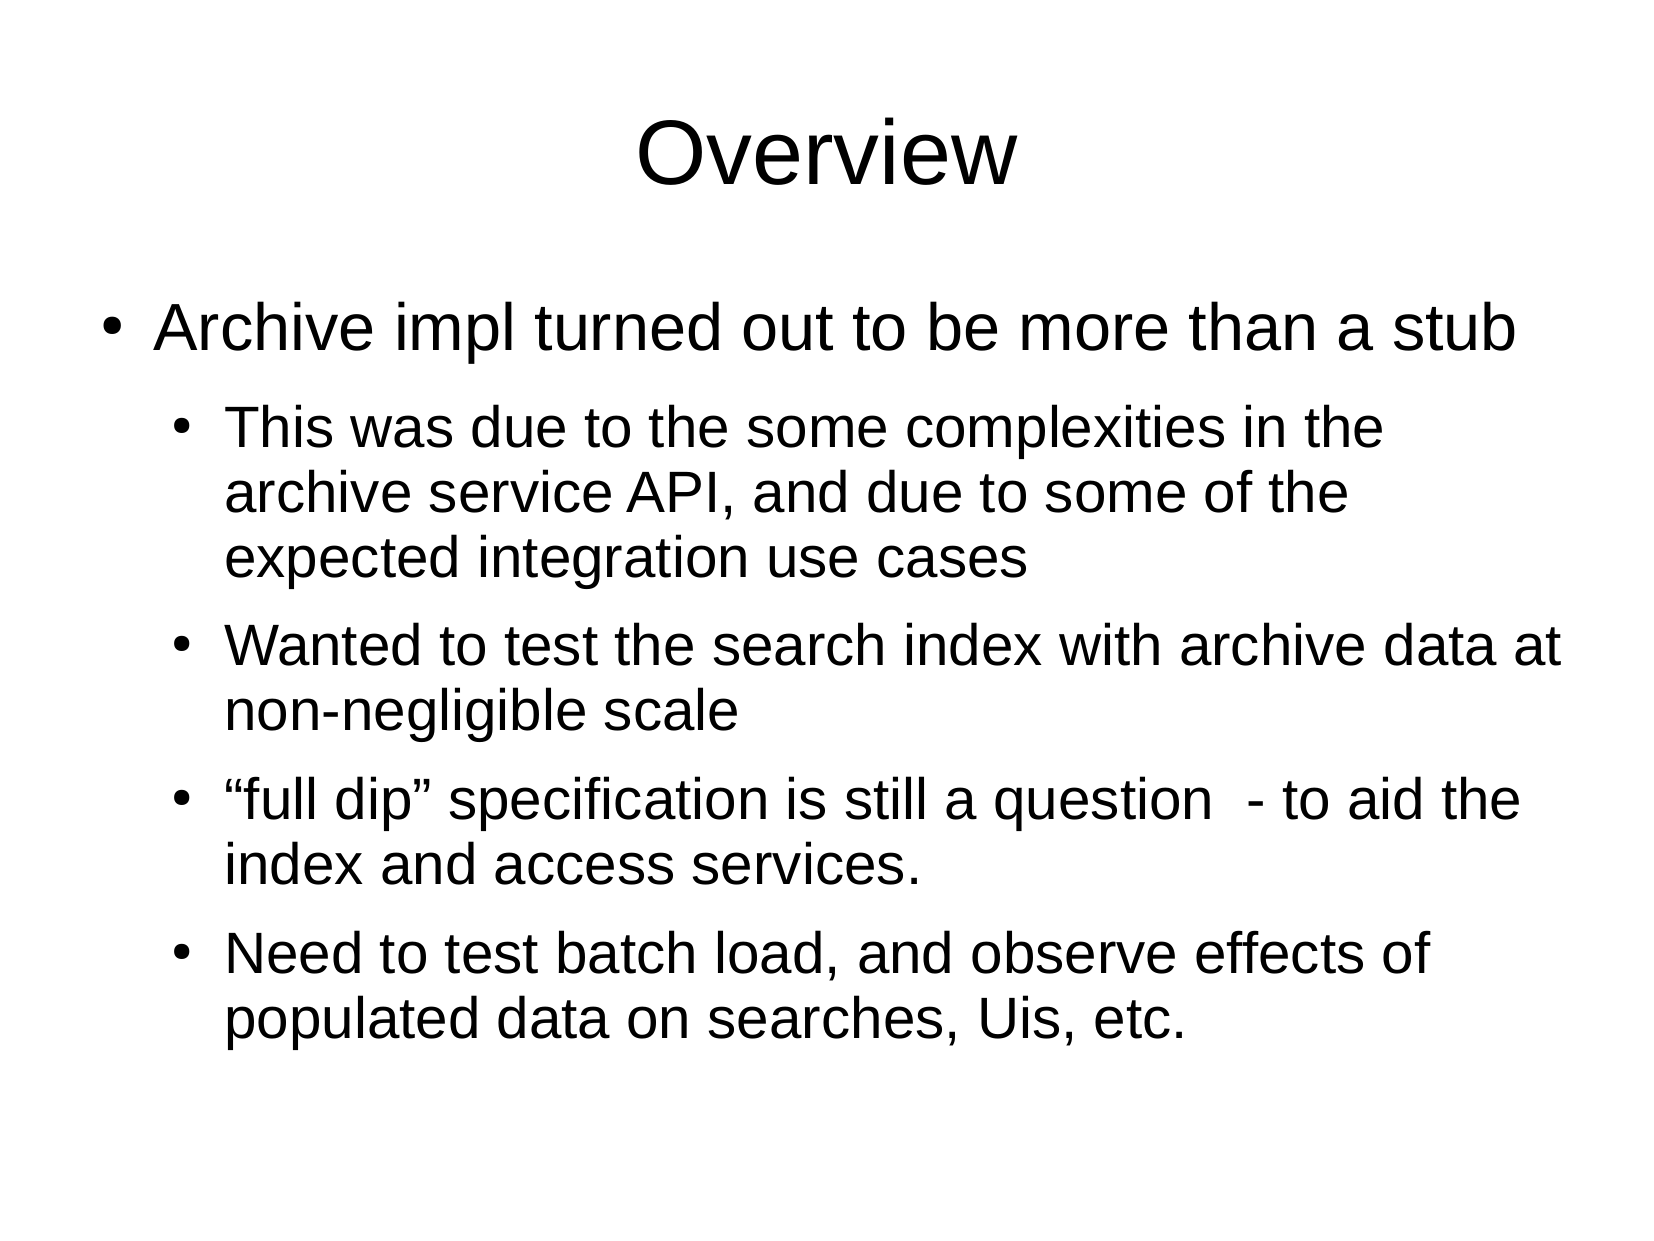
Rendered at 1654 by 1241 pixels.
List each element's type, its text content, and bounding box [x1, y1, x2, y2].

list Archive impl turned out to be more than a stub This was due to the some complexities in the archive service API, and due to some of the expected integration use cases Wanted to test the search index with archive data at non-negligible scale “full dip” specification is still a question - to aid the index and access services. Need to test batch load, and observe effects of populated data on searches, Uis, etc. [82, 290, 1571, 1109]
title Overview [82, 56, 1571, 250]
